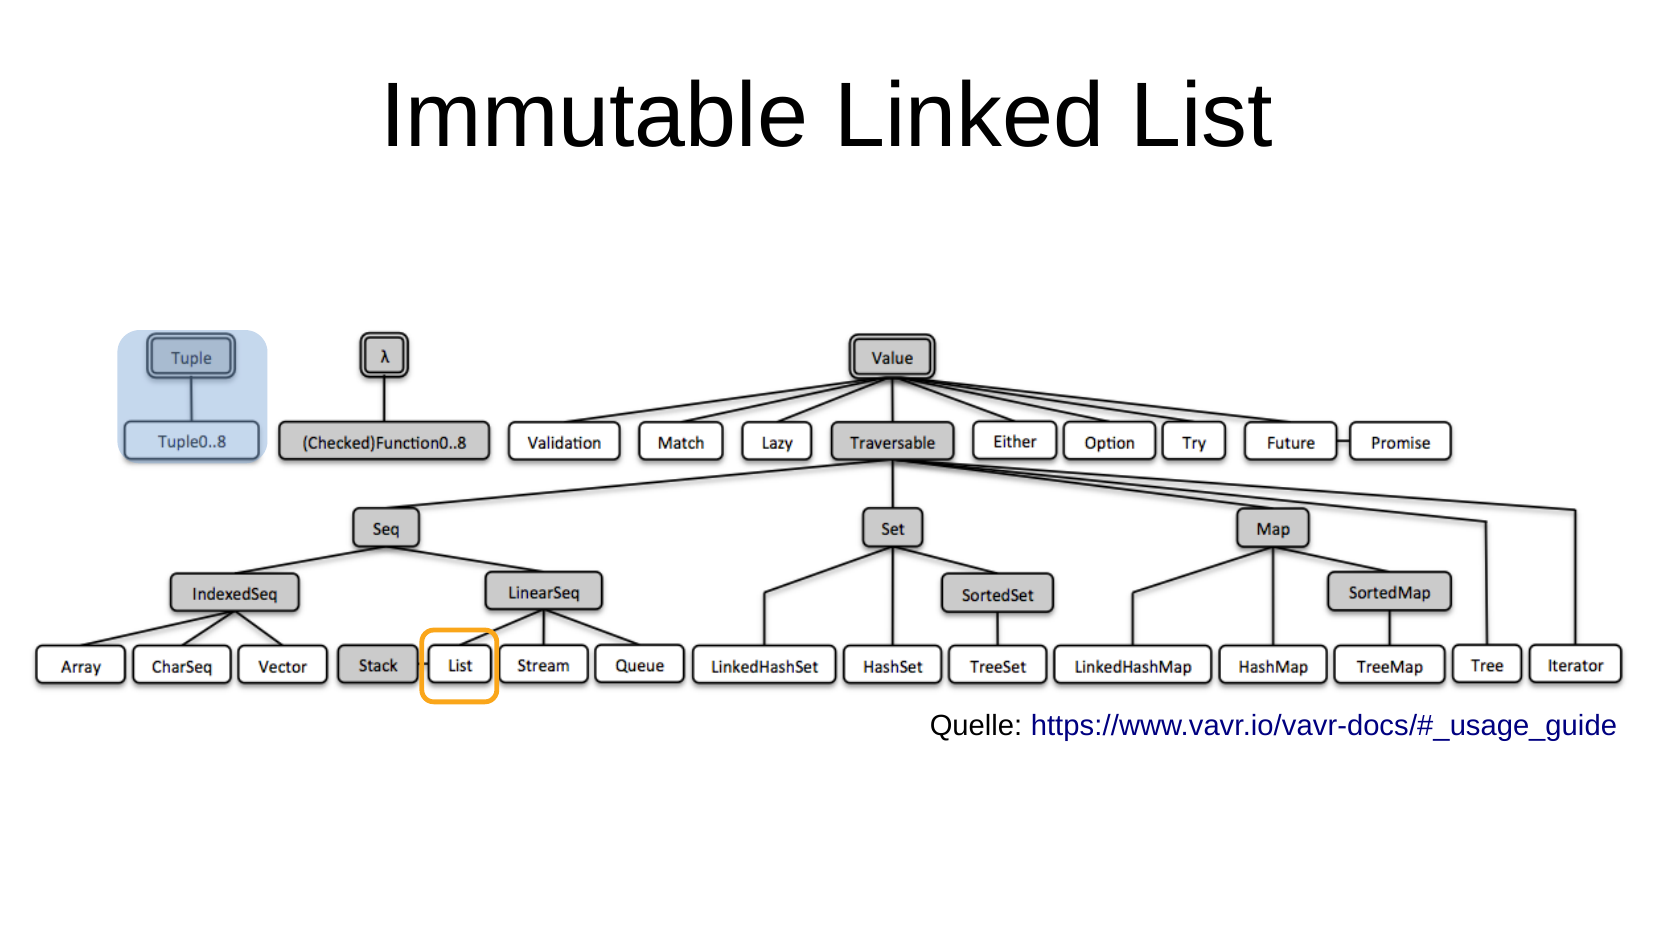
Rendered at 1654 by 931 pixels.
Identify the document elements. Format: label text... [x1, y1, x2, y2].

picture [26, 323, 1632, 702]
picture [425, 633, 494, 699]
title Immutable Linked List [82, 37, 1571, 193]
text_box Quelle: https://www.vavr.io/vavr-docs/#_usage_guide [915, 701, 1636, 750]
text_box [117, 330, 268, 464]
